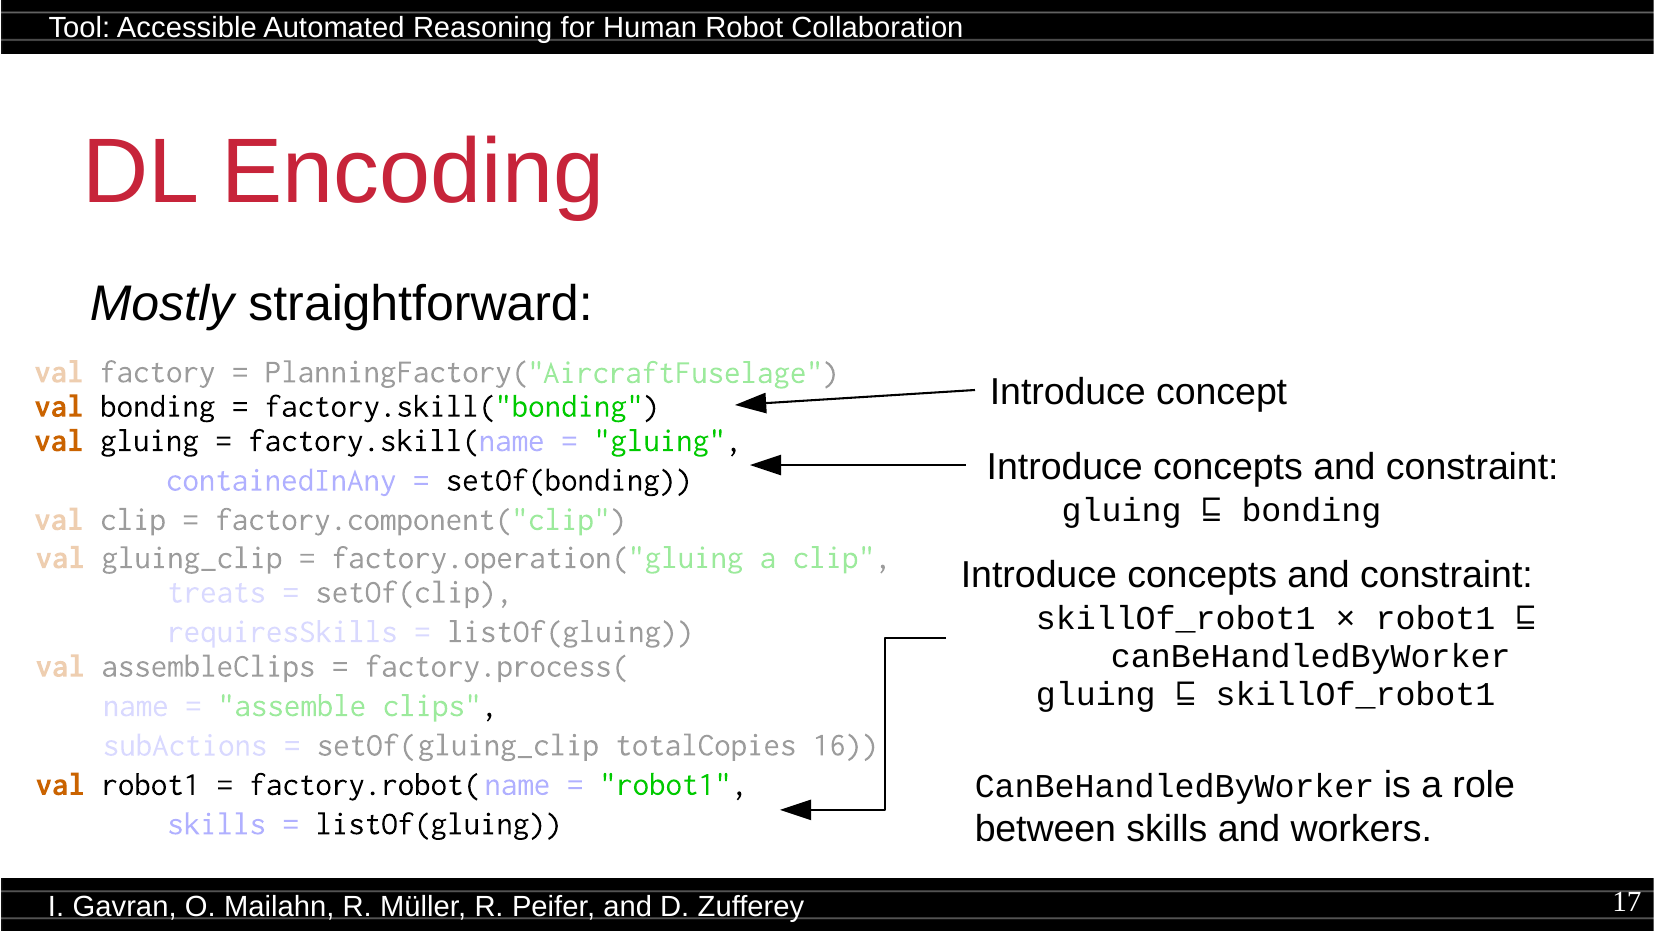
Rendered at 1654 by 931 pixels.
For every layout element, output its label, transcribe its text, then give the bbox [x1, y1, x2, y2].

text_box Introduce concepts and constraint: skillOf_robot1 × robot1 ⊑ canBeHandledByWorker gluing ⊑ skillOf_robot1 [946, 546, 1610, 730]
picture [35, 360, 886, 841]
title DL Encoding [82, 92, 1571, 249]
text_box CanBeHandledByWorker is a role between skills and workers. [960, 756, 1540, 886]
text_box Introduce concepts and constraint: gluing ⊑ bonding [971, 438, 1574, 540]
text_box Mostly straightforward: [75, 267, 608, 339]
picture [1, 878, 1654, 931]
text_box Introduce concept [975, 363, 1321, 421]
picture [1, 0, 1654, 54]
text_box I. Gavran, O. Mailahn, R. Müller, R. Peifer, and D. Zufferey [33, 882, 821, 931]
text_box Tool: Accessible Automated Reasoning for Human Robot Collaboration [33, 4, 980, 52]
